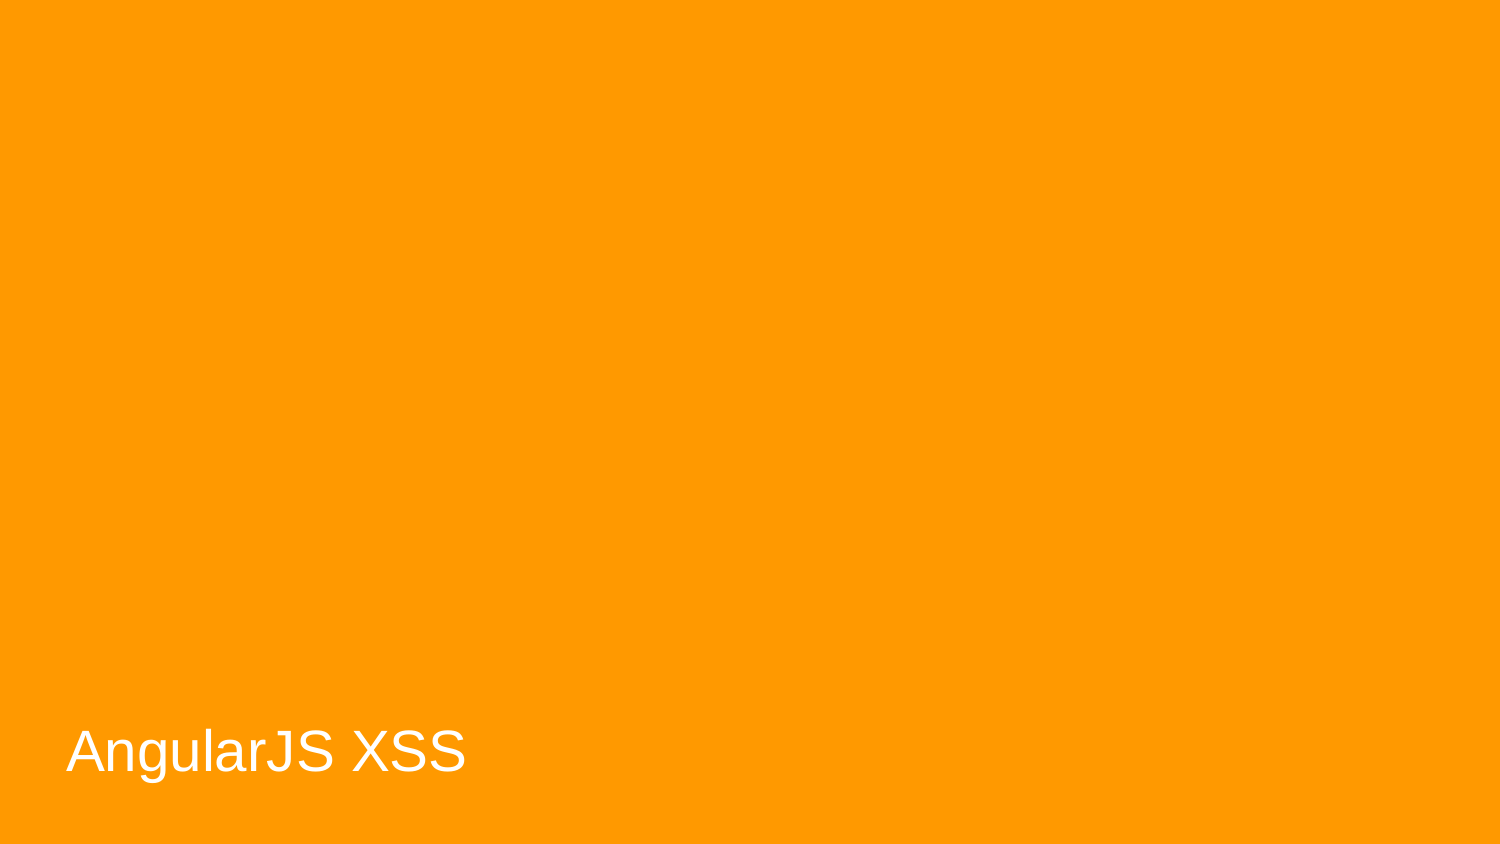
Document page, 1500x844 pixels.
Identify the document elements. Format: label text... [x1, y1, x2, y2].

title AngularJS XSS [51, 698, 1449, 792]
